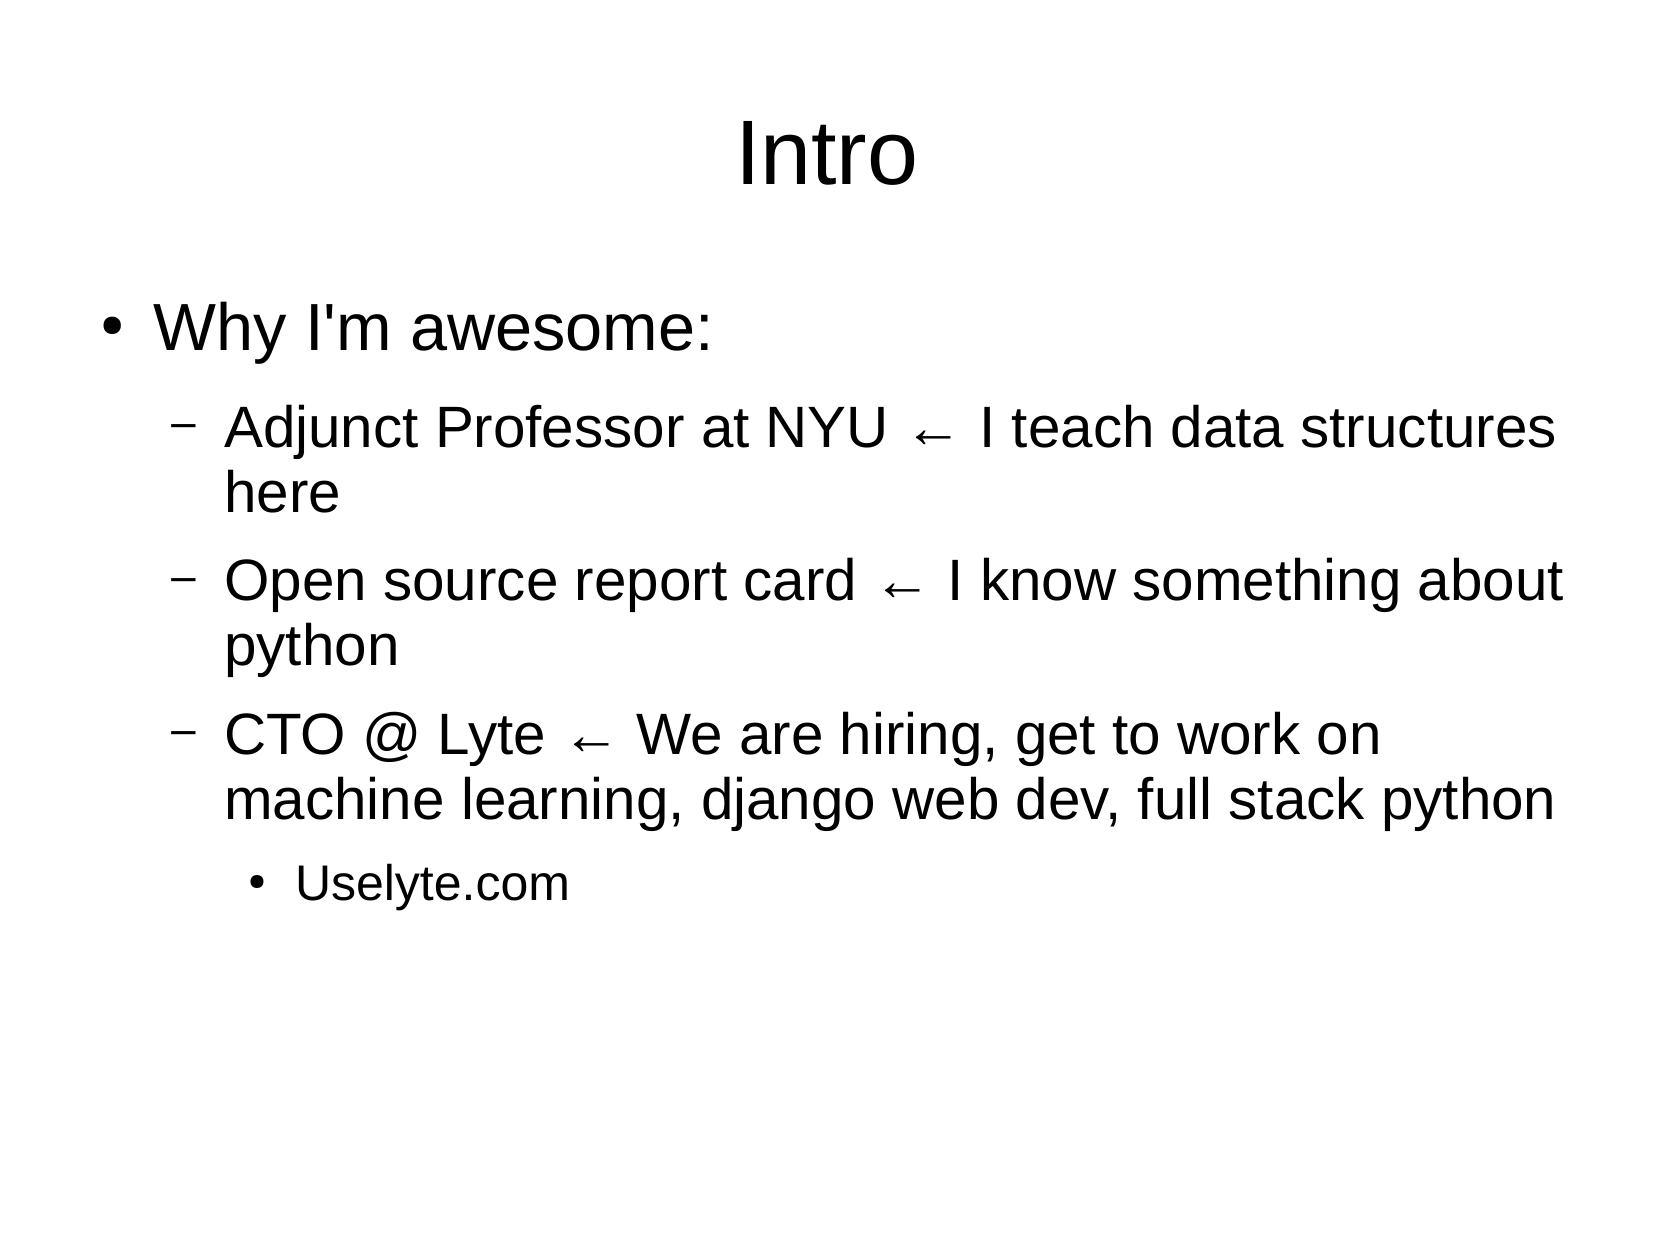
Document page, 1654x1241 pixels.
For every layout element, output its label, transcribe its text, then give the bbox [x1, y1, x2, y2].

title Intro [82, 49, 1571, 257]
list Why I'm awesome: Adjunct Professor at NYU ← I teach data structures here Open source report card ← I know something about python CTO @ Lyte ← We are hiring, get to work on machine learning, django web dev, full stack python Uselyte.com [82, 290, 1571, 1010]
